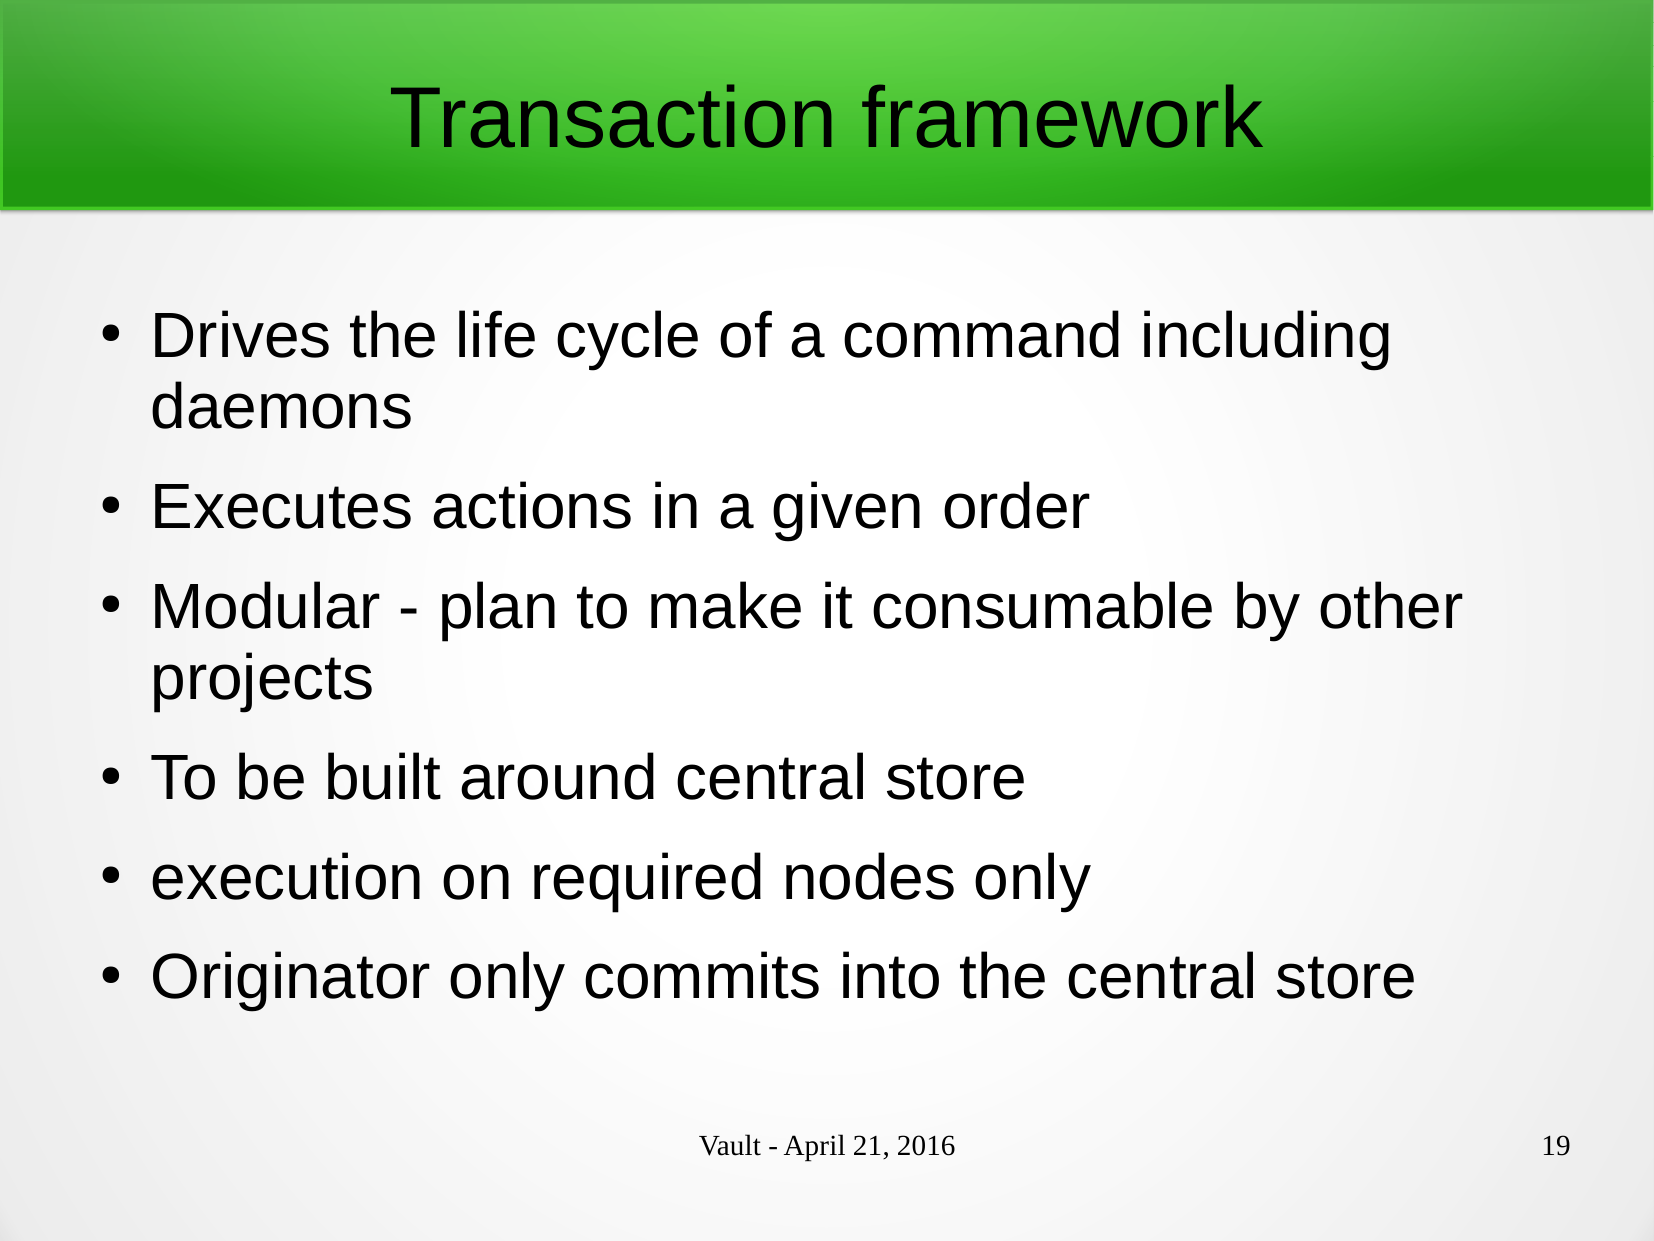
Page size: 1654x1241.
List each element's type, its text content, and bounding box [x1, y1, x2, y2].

title Transaction framework [82, 47, 1571, 189]
list Drives the life cycle of a command including daemons Executes actions in a given order Modular - plan to make it consumable by other projects To be built around central store execution on required nodes only Originator only commits into the central store [82, 299, 1571, 1019]
